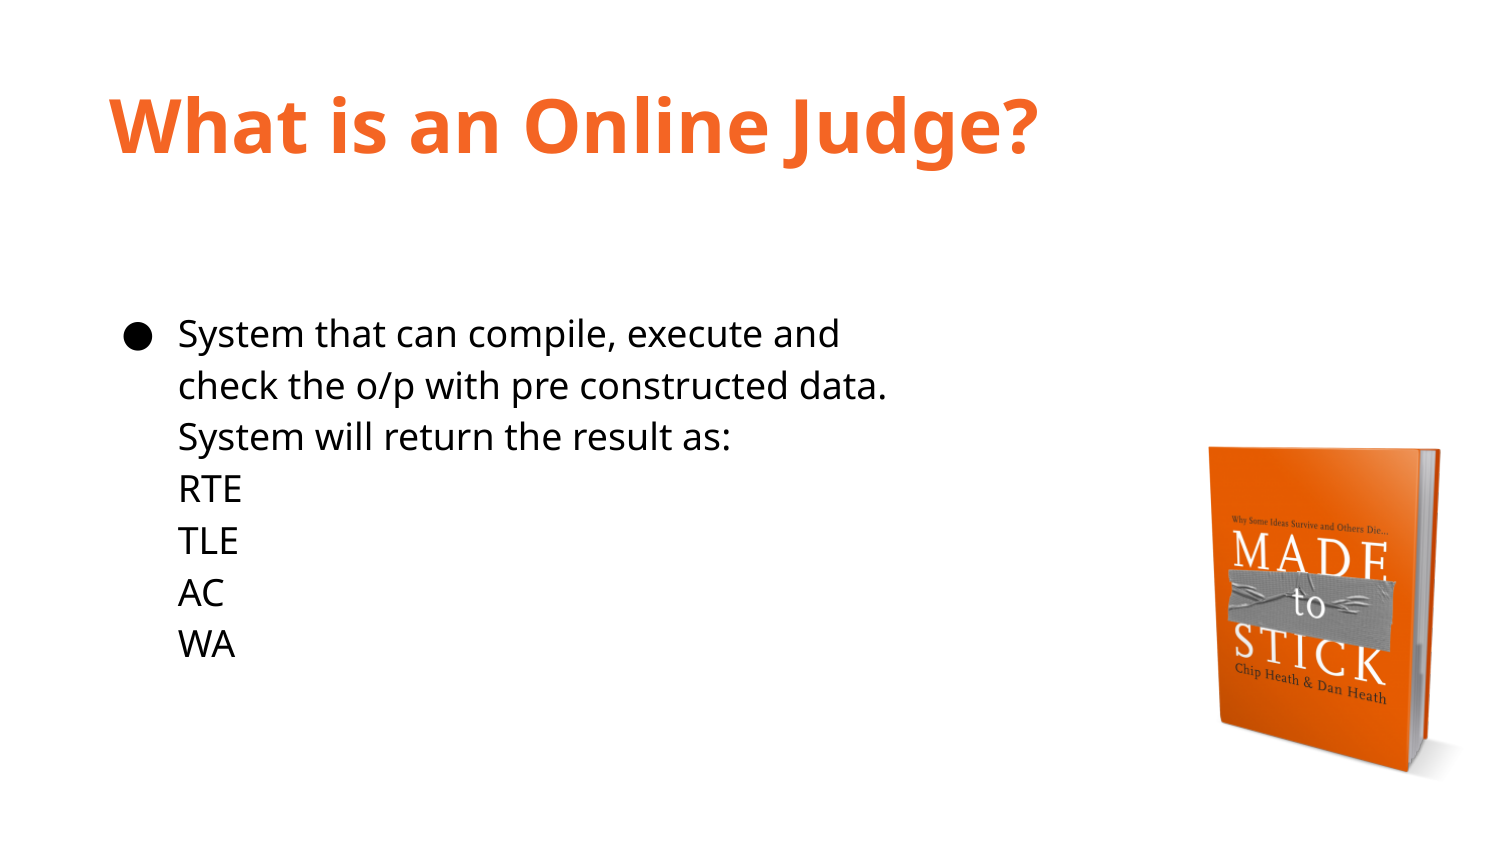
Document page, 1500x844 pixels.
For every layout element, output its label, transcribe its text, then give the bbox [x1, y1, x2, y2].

title What is an Online Judge? [94, 63, 1163, 189]
title System that can compile, execute and check the o/p with pre constructed data. System will return the result as: RTE TLE AC WA [87, 288, 941, 792]
picture [1208, 446, 1467, 783]
